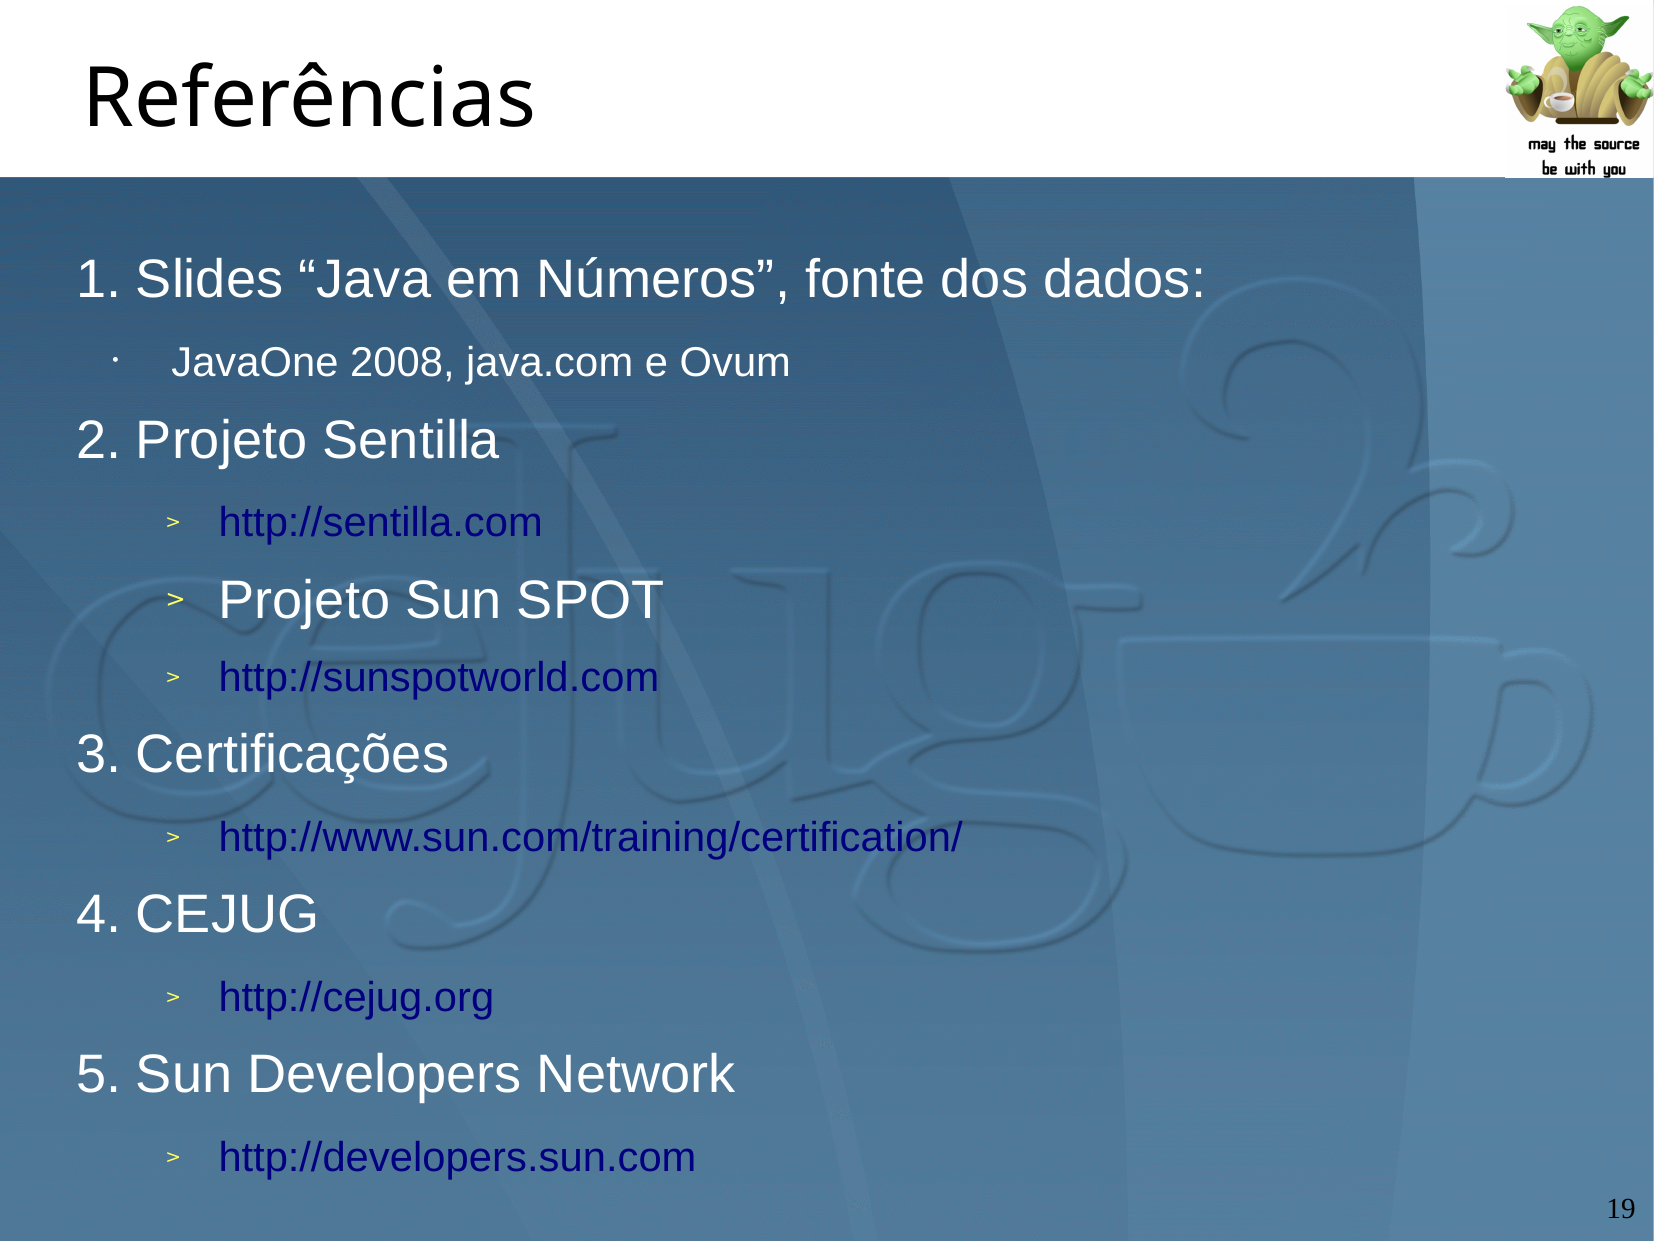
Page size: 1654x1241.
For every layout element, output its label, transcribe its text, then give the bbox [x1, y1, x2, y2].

picture [0, 5, 1654, 1241]
title Referências [82, 0, 1571, 198]
list Slides “Java em Números”, fonte dos dados: JavaOne 2008, java.com e Ovum Projeto Sentilla http://sentilla.com Projeto Sun SPOT http://sunspotworld.com Certificações http://www.sun.com/training/certification/ CEJUG http://cejug.org Sun Developers Network http://developers.sun.com [76, 248, 1565, 1181]
